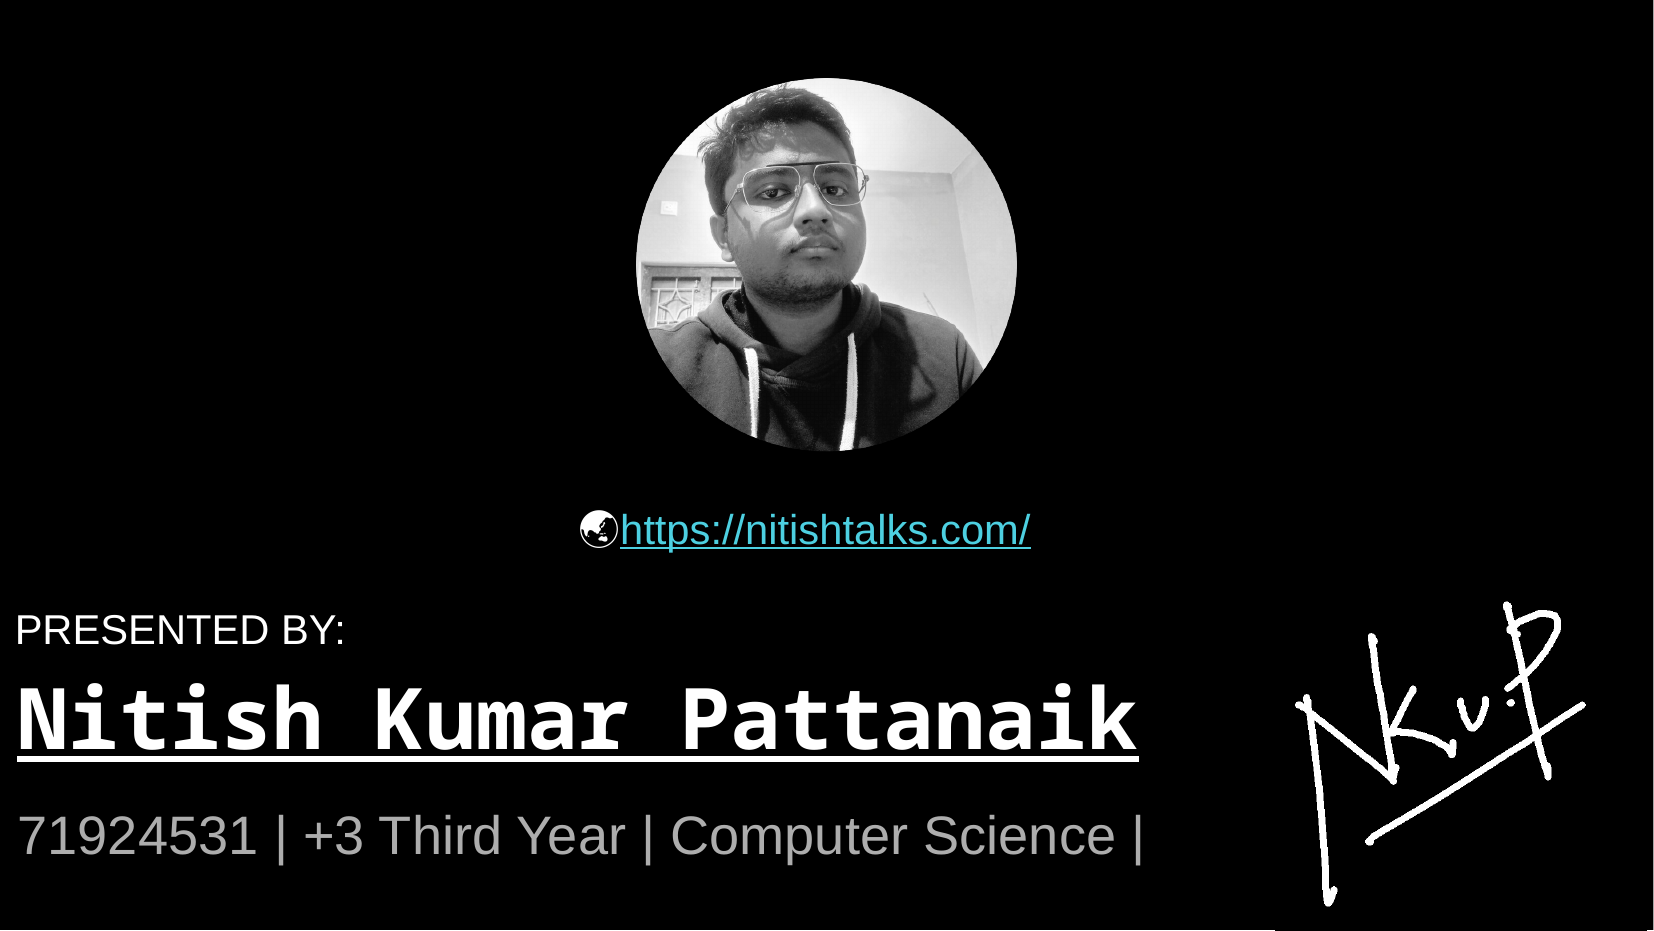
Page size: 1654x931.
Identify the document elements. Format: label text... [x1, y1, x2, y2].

picture [1275, 556, 1647, 931]
picture [633, 37, 1020, 487]
title Nitish Kumar Pattanaik [17, 600, 1216, 786]
subtitle 71924531 | +3 Third Year | Computer Science | [17, 786, 1238, 930]
text_box 🌏https://nitishtalks.com/ PRESENTED BY: [0, 487, 1126, 668]
